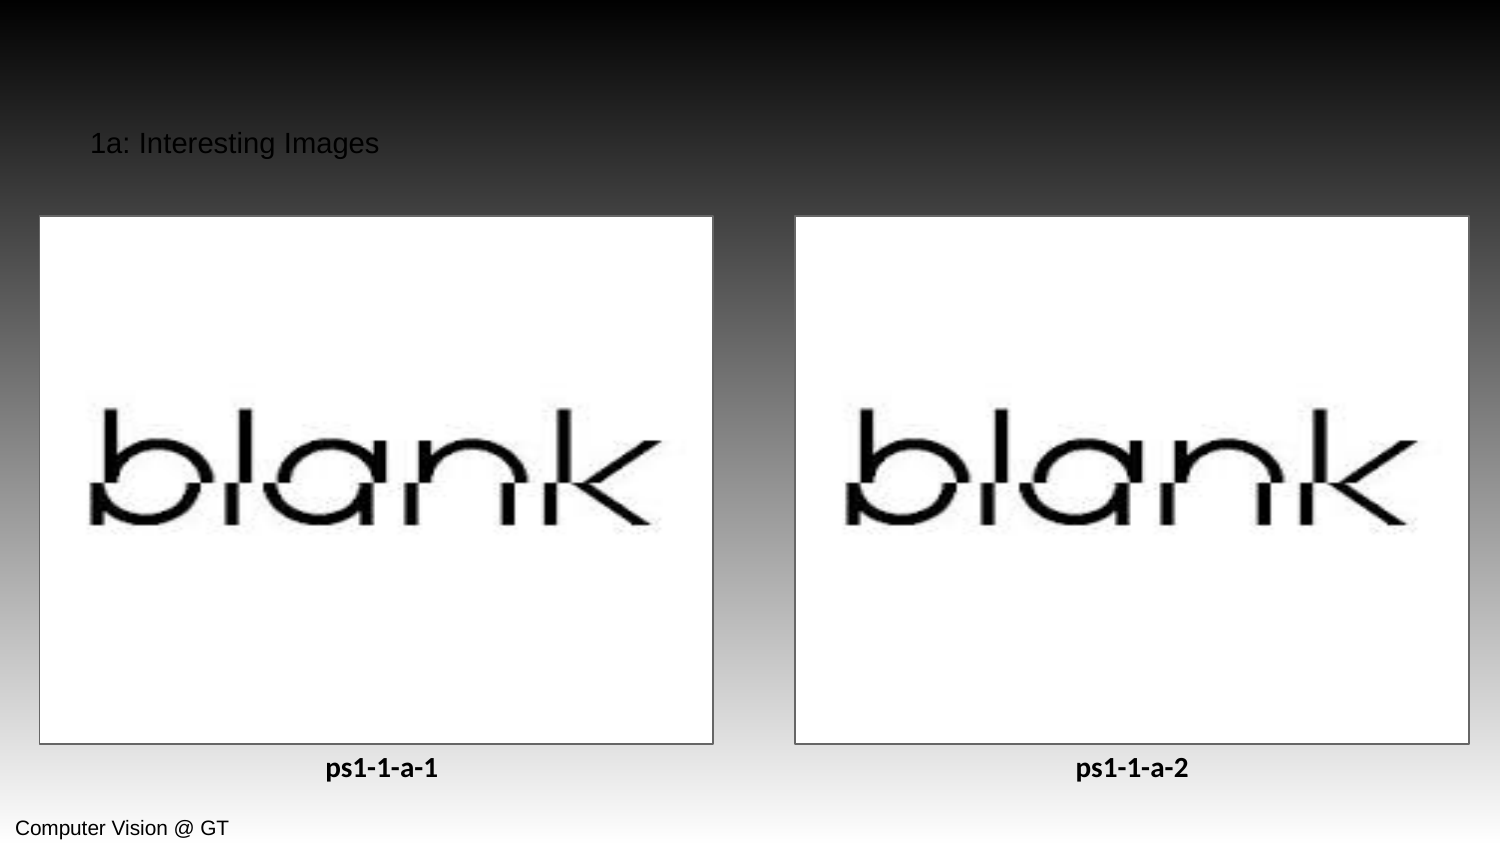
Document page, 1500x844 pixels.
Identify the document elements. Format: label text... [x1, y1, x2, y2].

picture [40, 216, 713, 728]
text_box Computer Vision @ GT [0, 811, 422, 844]
text_box ps1-1-a-1 [40, 728, 724, 811]
title 1a: Interesting Images [75, 33, 1425, 175]
text_box ps1-1-a-2 [796, 728, 1469, 811]
picture [796, 216, 1469, 728]
